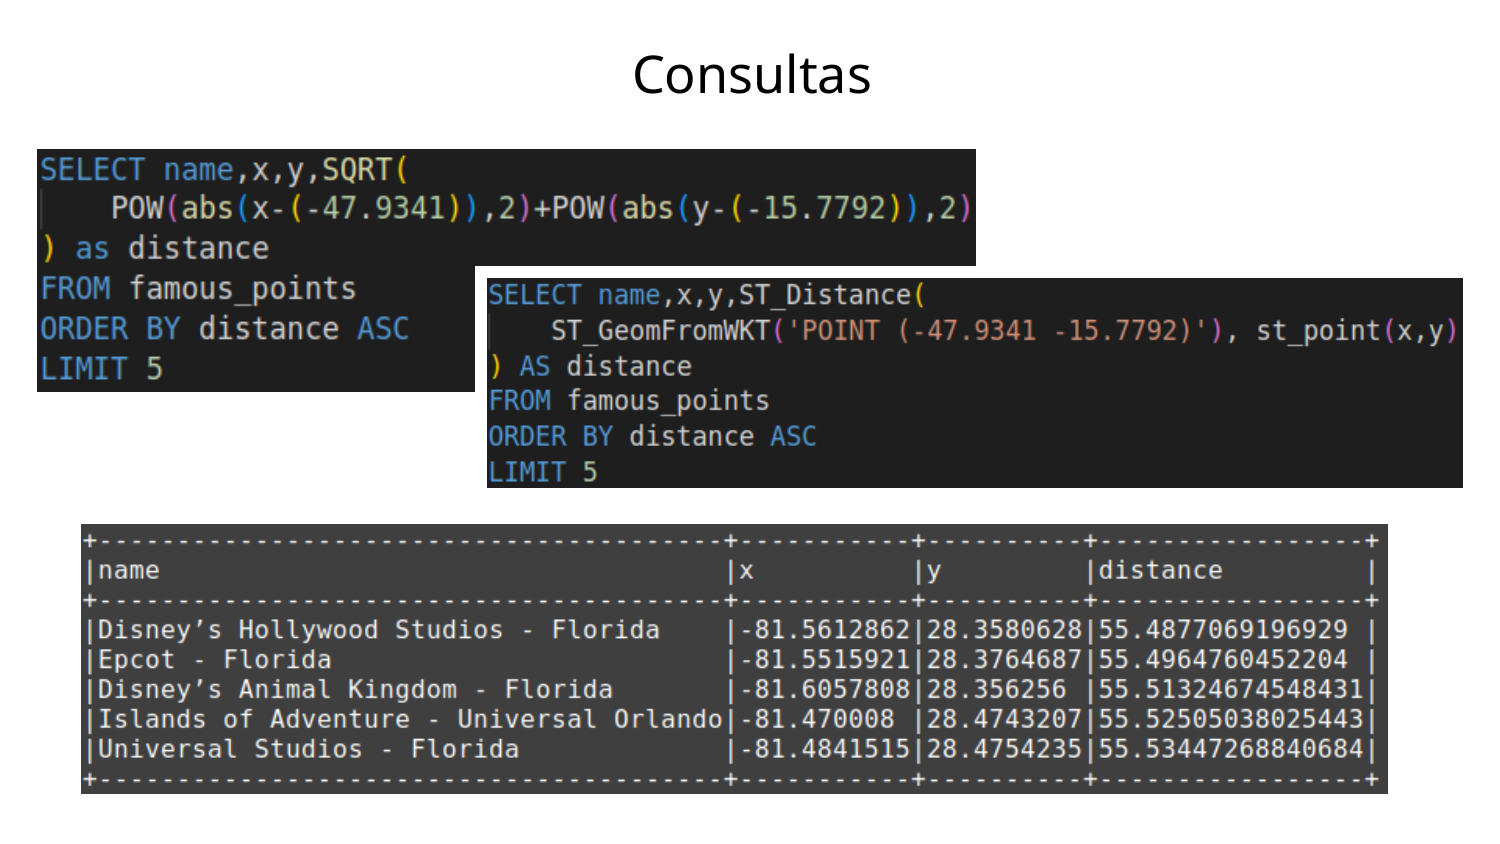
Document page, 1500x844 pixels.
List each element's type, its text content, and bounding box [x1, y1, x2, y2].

picture [37, 149, 976, 392]
picture [81, 524, 1388, 794]
picture [487, 278, 1463, 488]
title Consultas [79, 33, 1426, 113]
